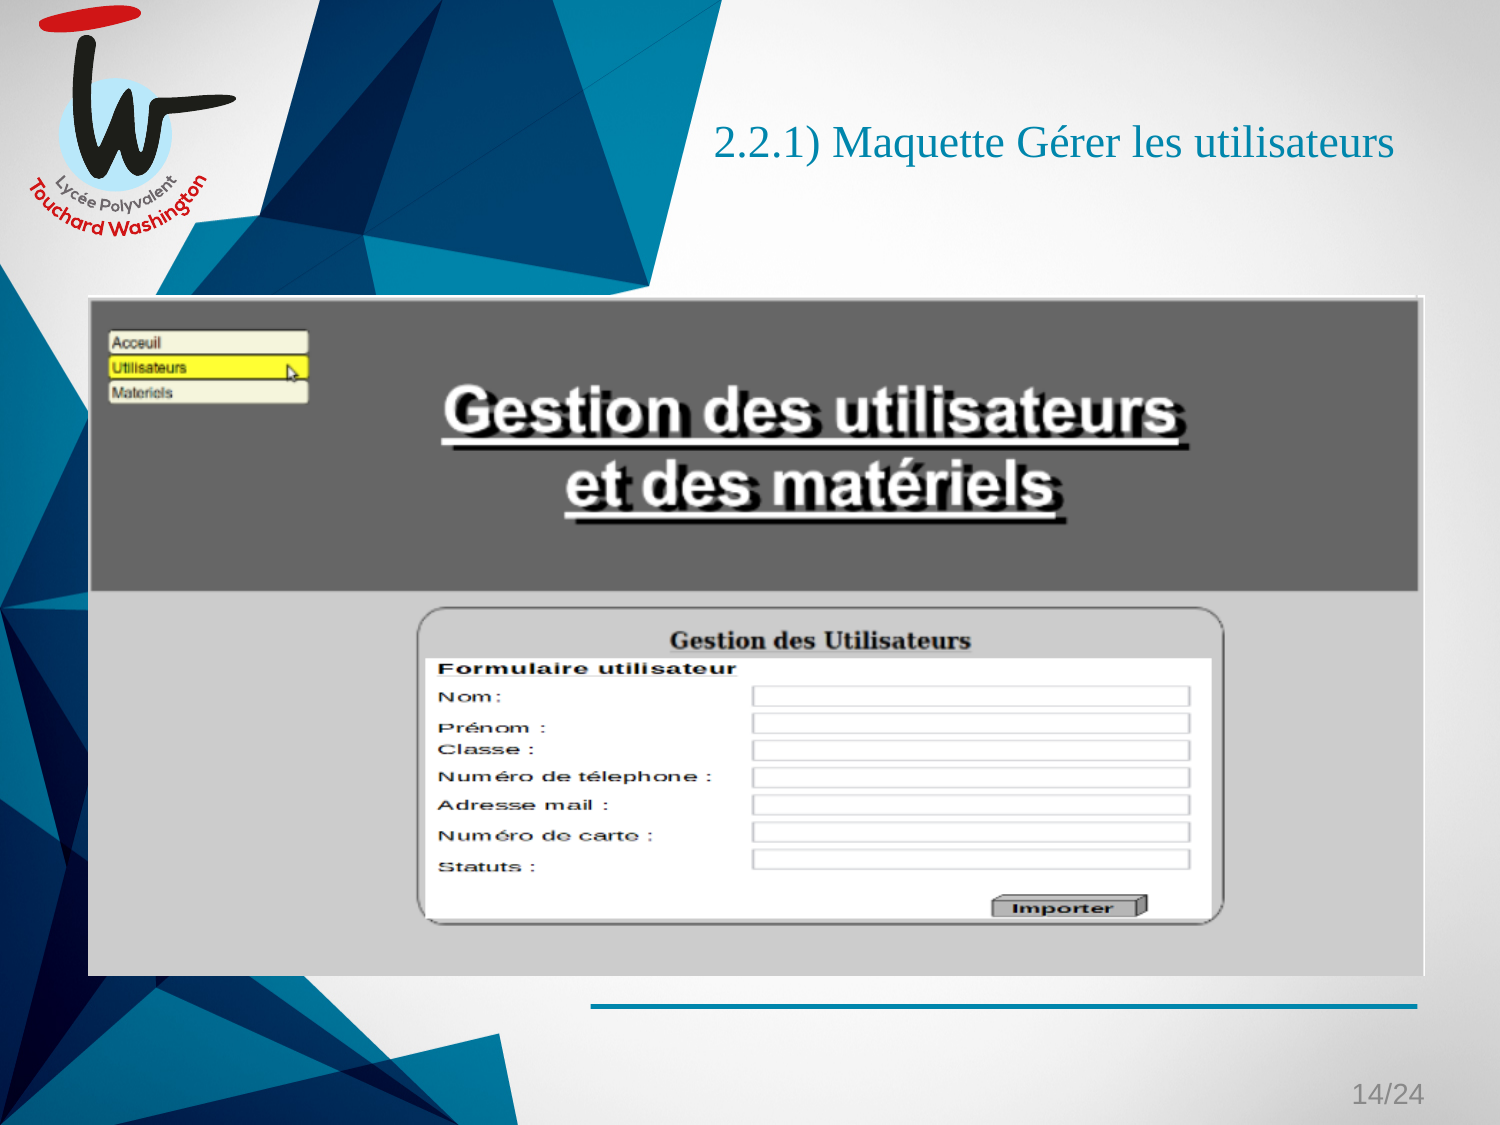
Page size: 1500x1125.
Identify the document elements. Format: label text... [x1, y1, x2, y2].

title 2.2.1) Maquette Gérer les utilisateurs [679, 48, 1396, 237]
picture [0, 0, 1500, 1125]
